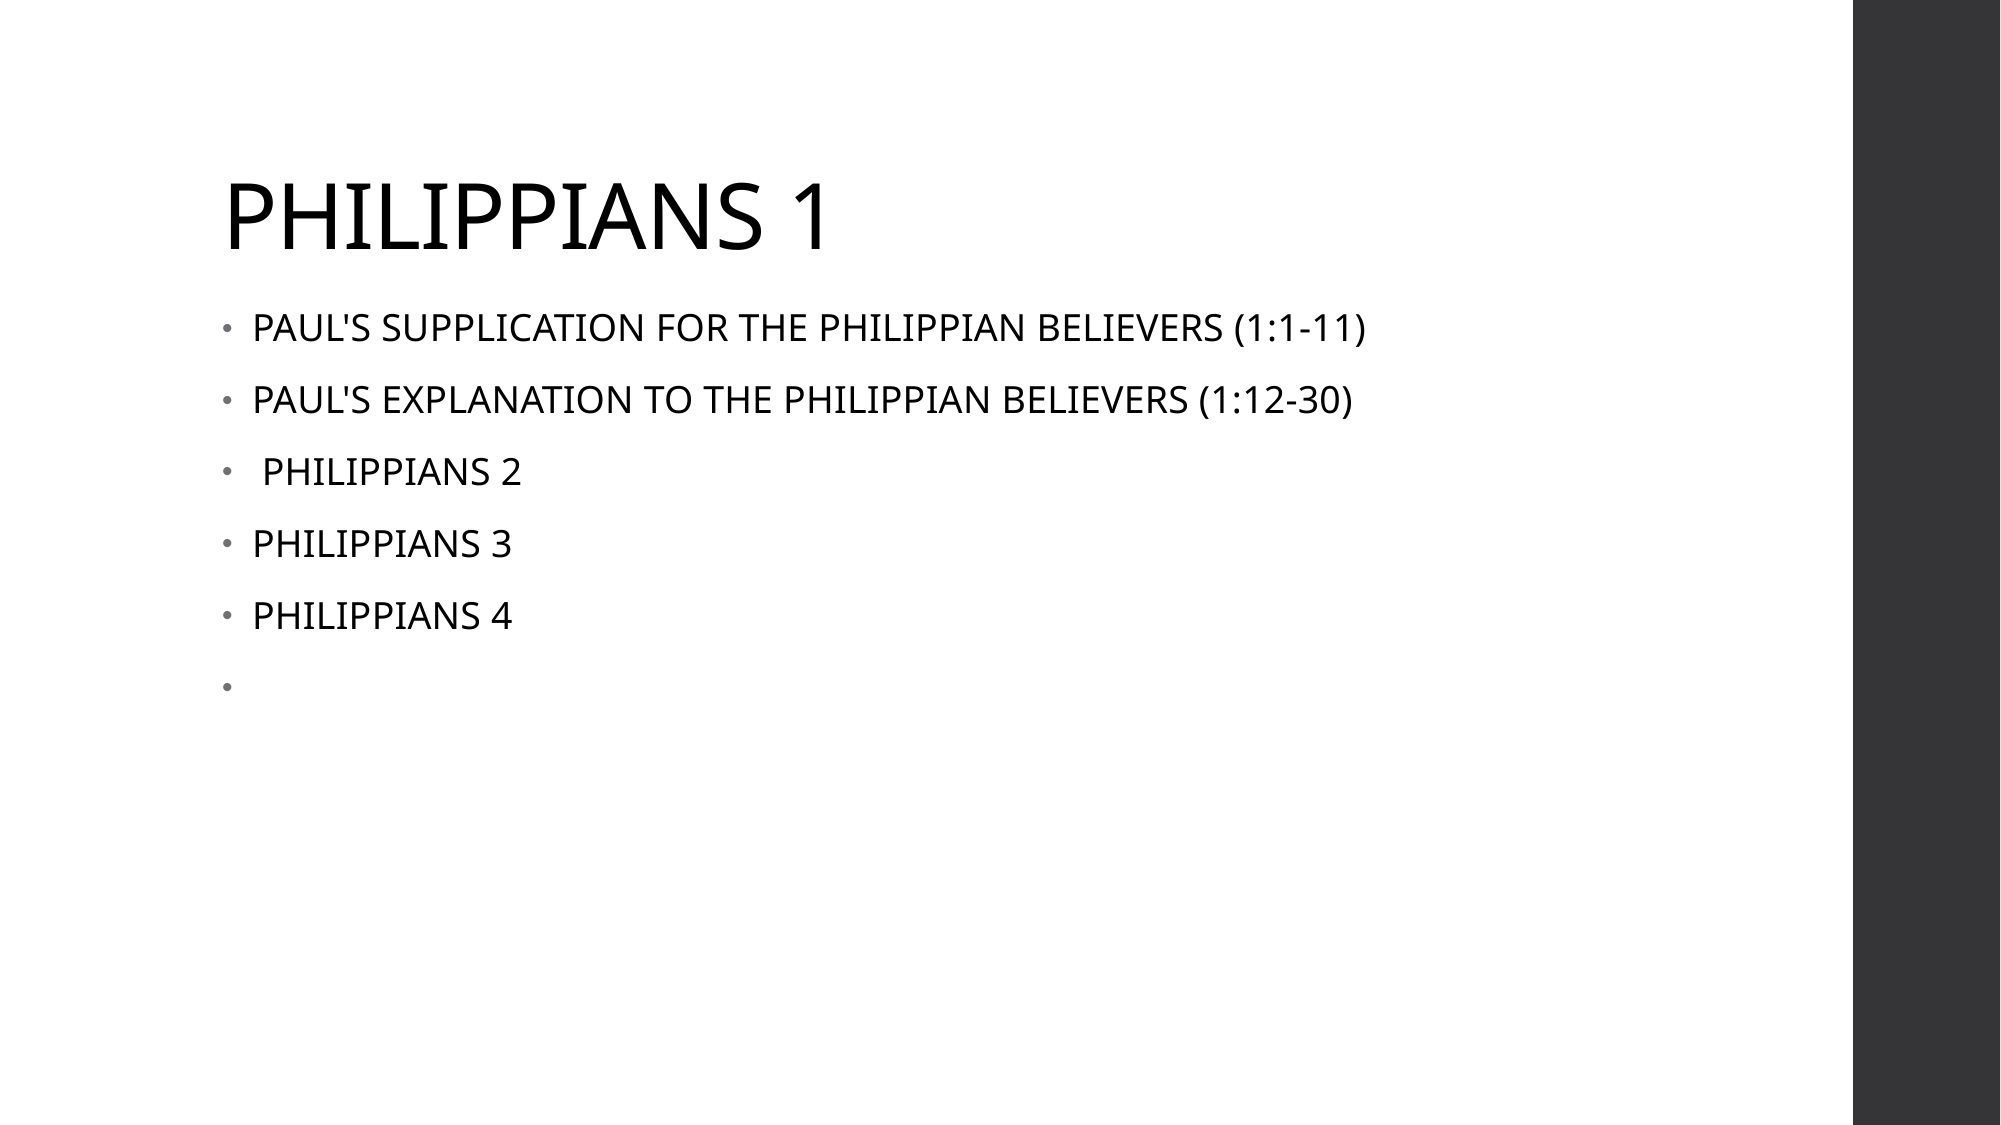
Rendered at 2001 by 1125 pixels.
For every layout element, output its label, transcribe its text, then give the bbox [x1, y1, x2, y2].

title PHILIPPIANS 1 [206, 60, 1797, 278]
list PAUL'S SUPPLICATION FOR THE PHILIPPIAN BELIEVERS (1:1-11) PAUL'S EXPLANATION TO THE PHILIPPIAN BELIEVERS (1:12-30) PHILIPPIANS 2 PHILIPPIANS 3 PHILIPPIANS 4 [206, 299, 1617, 1014]
